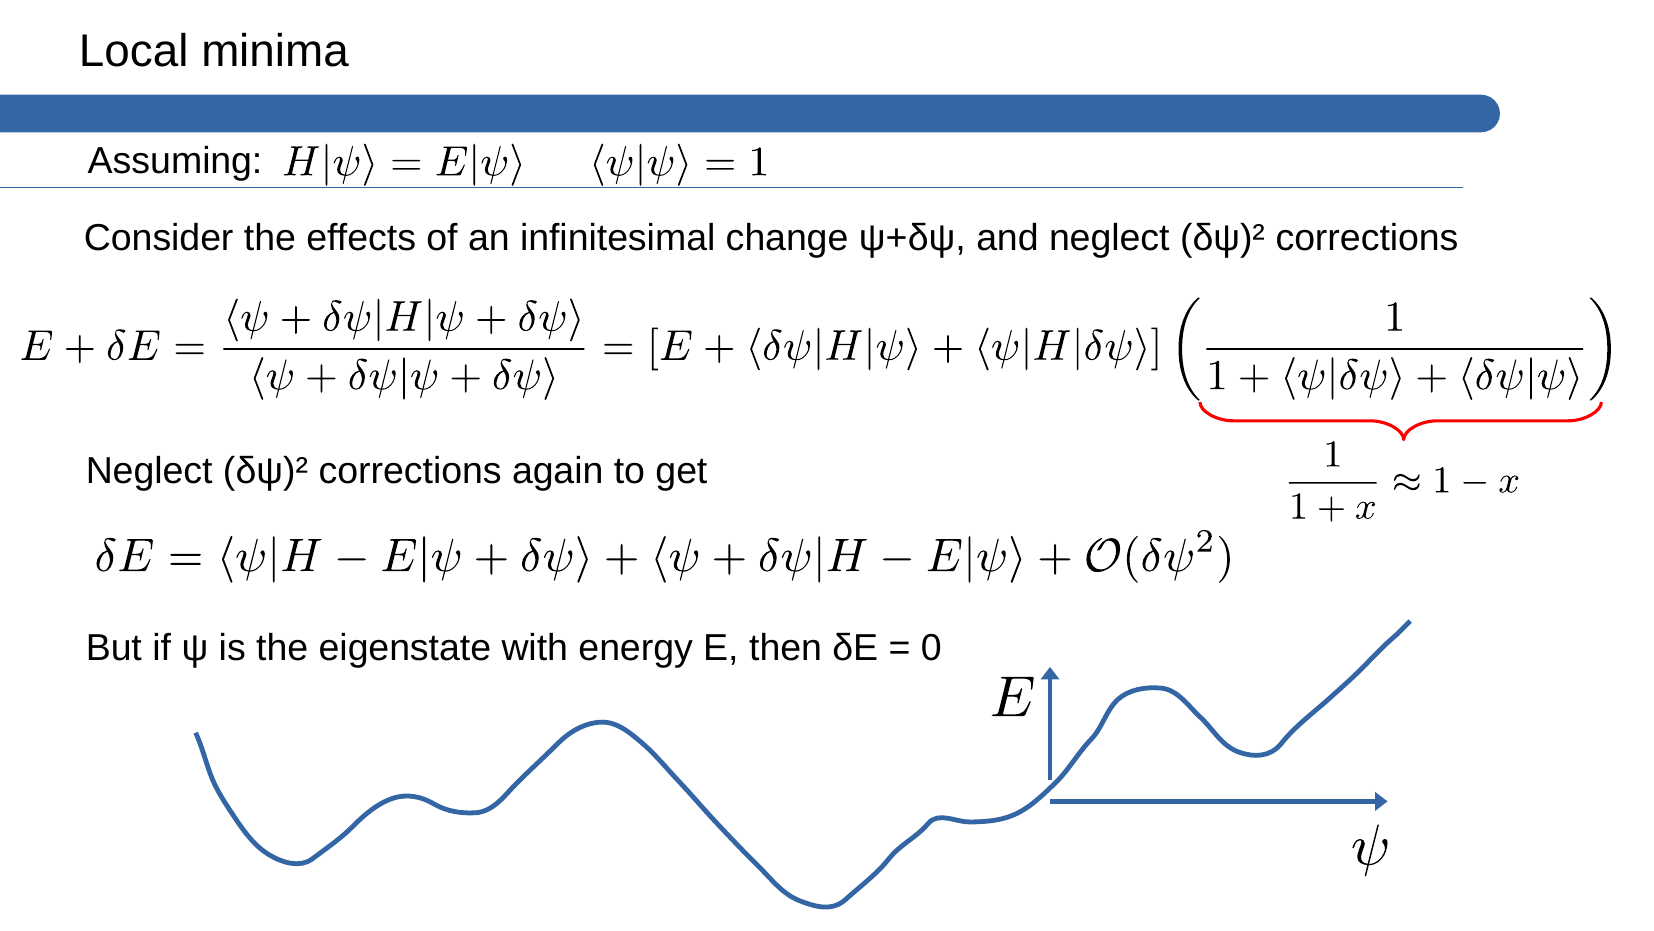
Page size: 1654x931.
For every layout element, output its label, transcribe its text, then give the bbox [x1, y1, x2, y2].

picture [92, 528, 1232, 585]
picture [1287, 439, 1520, 524]
text_box Assuming: [72, 132, 278, 187]
picture [587, 142, 768, 187]
picture [17, 295, 1613, 403]
picture [1350, 824, 1388, 877]
text_box But if ψ is the eigenstate with energy E, then δE = 0 [71, 619, 958, 677]
title Local minima [78, 25, 1568, 77]
picture [989, 676, 1034, 717]
picture [280, 141, 523, 187]
text_box Consider the effects of an infinitesimal change ψ+δψ, and neglect (δψ)² corrections [69, 209, 1474, 266]
text_box Neglect (δψ)² corrections again to get [71, 442, 723, 499]
